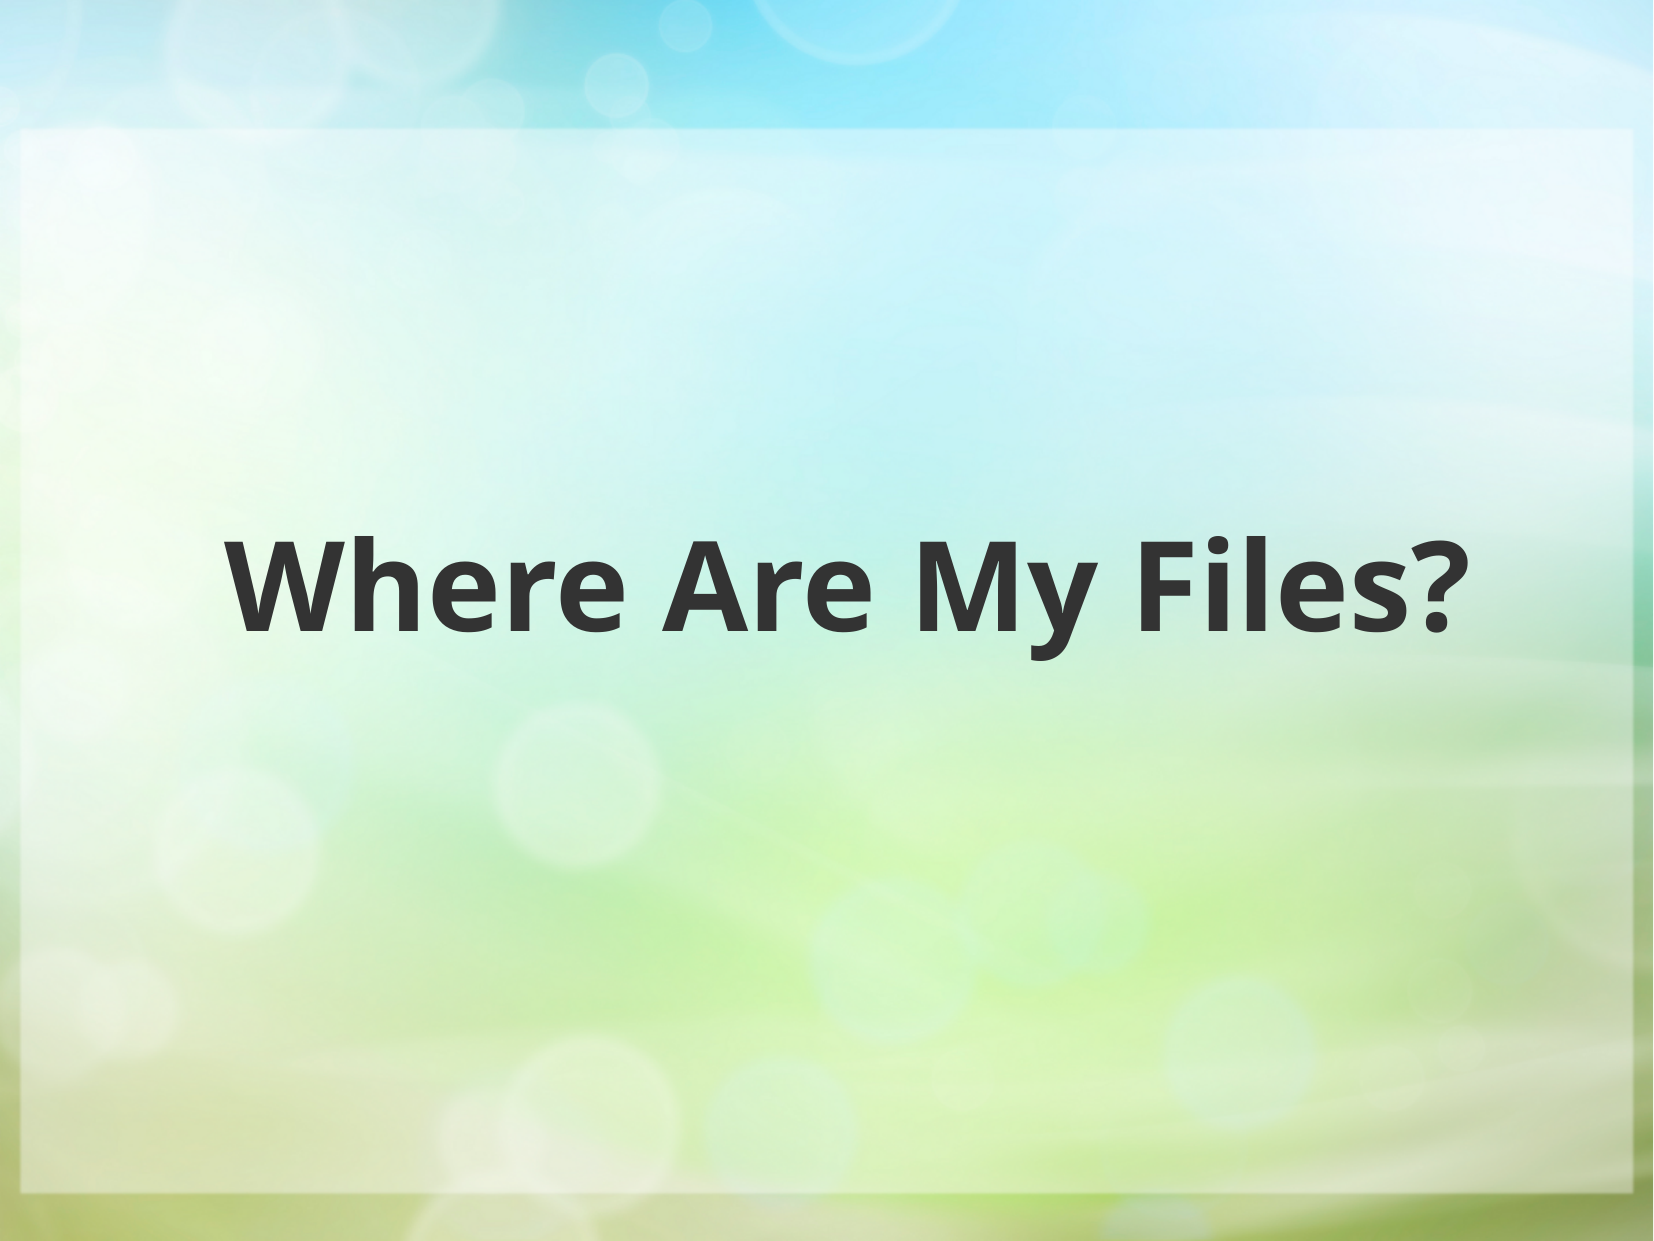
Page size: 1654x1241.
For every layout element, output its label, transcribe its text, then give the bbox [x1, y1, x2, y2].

picture [0, 0, 1654, 1241]
subtitle Where Are My Files? [82, 222, 1571, 943]
